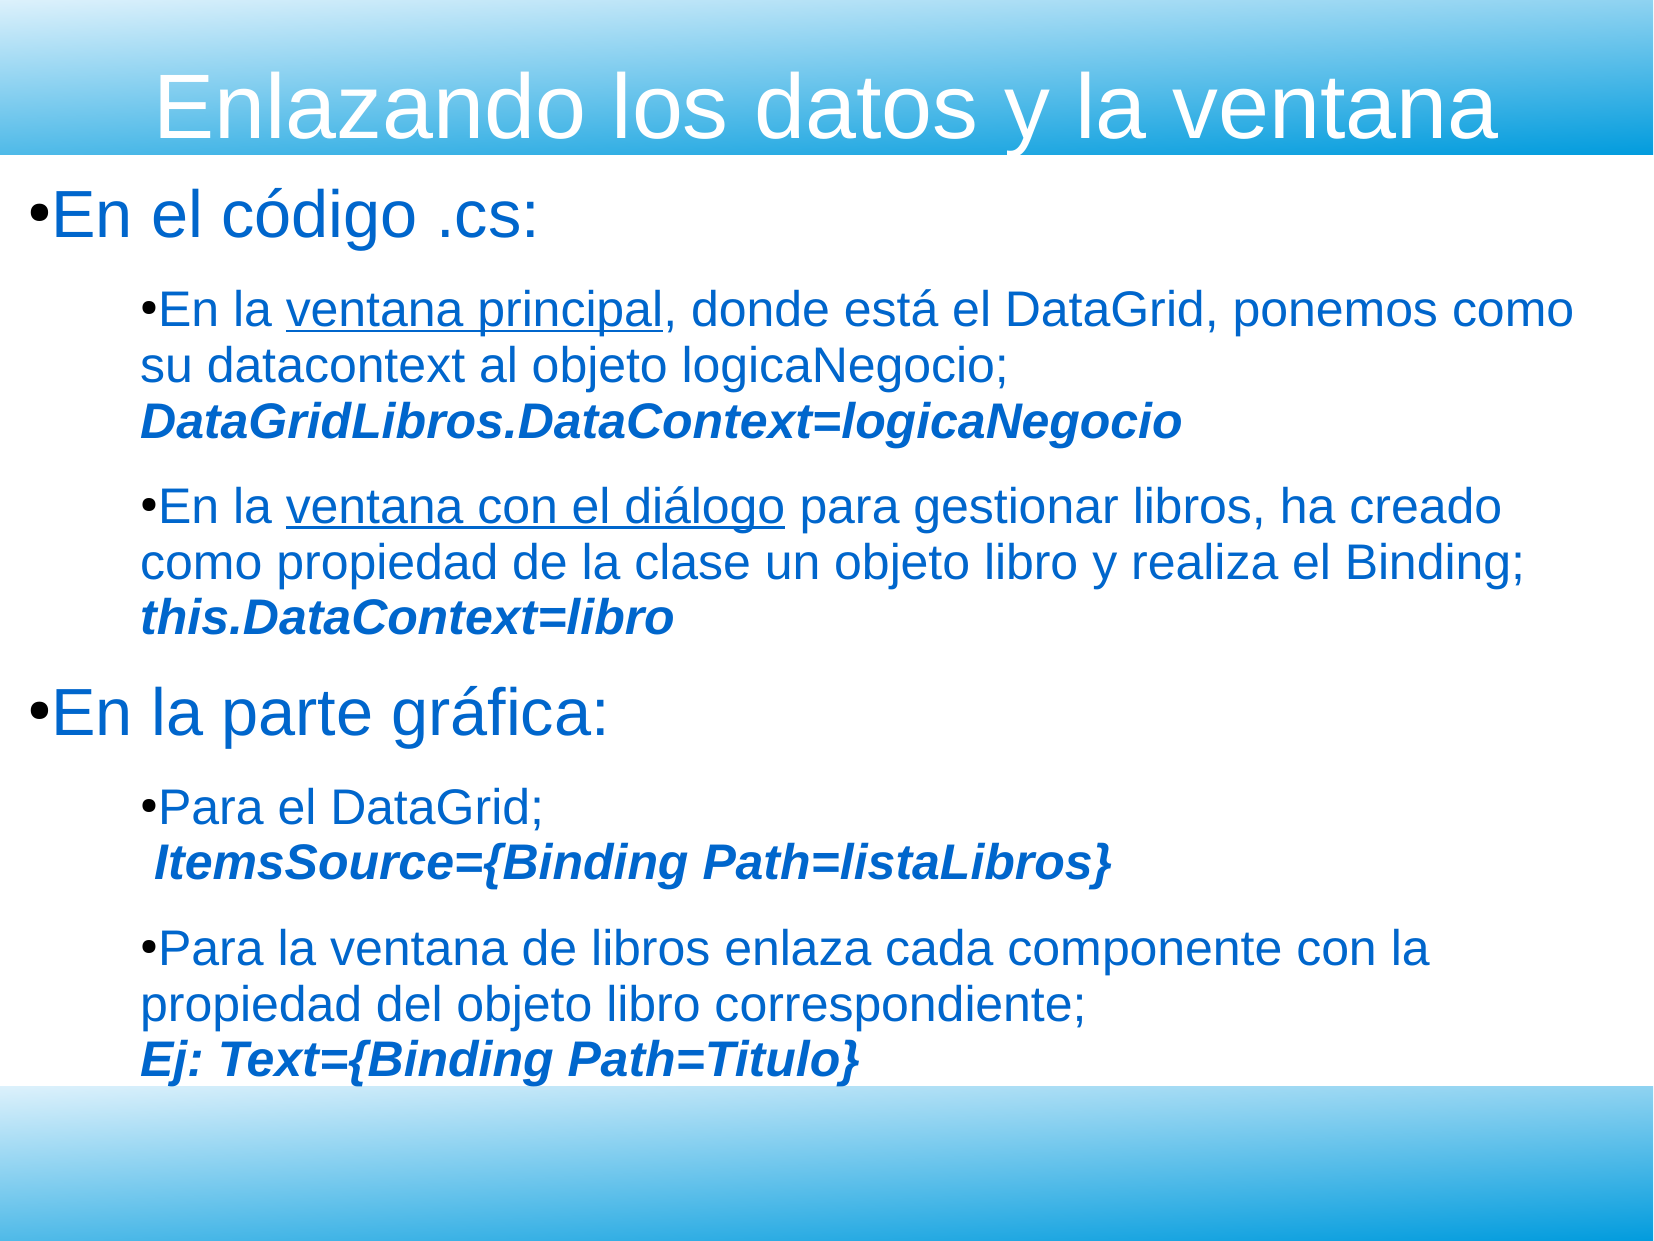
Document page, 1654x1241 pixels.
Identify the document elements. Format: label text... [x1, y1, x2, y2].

list En el código .cs: En la ventana principal, donde está el DataGrid, ponemos como su datacontext al objeto logicaNegocio; DataGridLibros.DataContext=logicaNegocio En la ventana con el diálogo para gestionar libros, ha creado como propiedad de la clase un objeto libro y realiza el Binding; this.DataContext=libro En la parte gráfica: Para el DataGrid; ItemsSource={Binding Path=listaLibros} Para la ventana de libros enlaza cada componente con la propiedad del objeto libro correspondiente; Ej: Text={Binding Path=Titulo} [27, 177, 1619, 1241]
title Enlazando los datos y la ventana [82, 46, 1571, 158]
